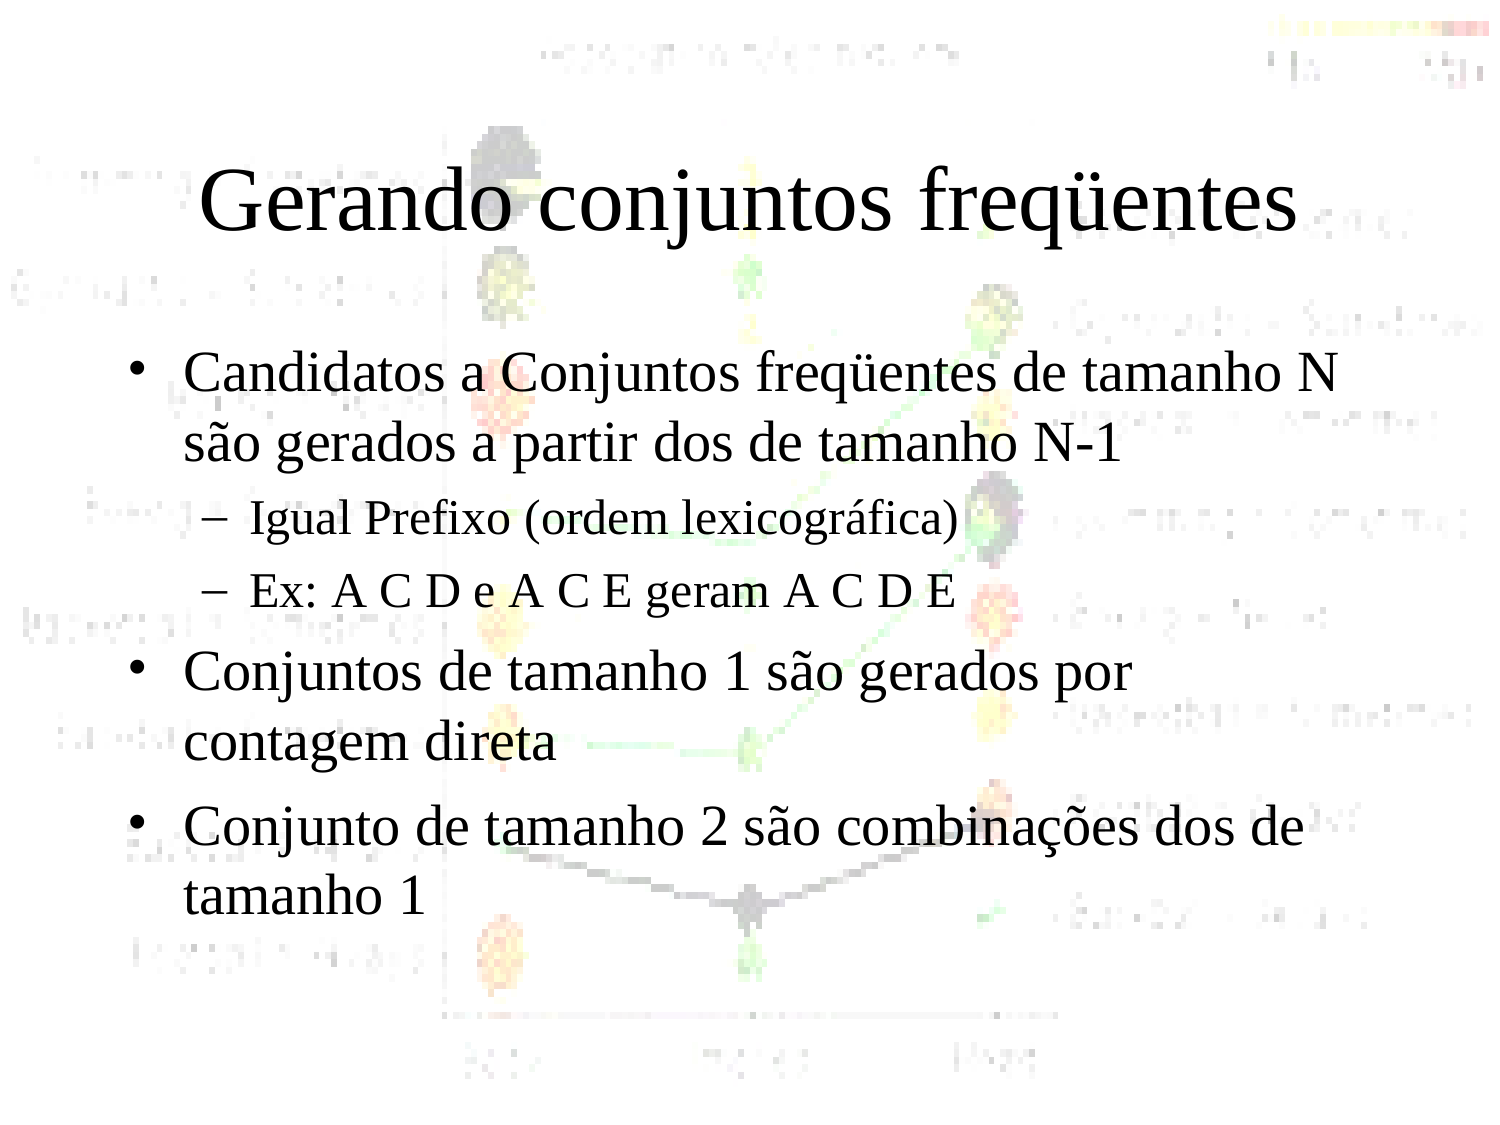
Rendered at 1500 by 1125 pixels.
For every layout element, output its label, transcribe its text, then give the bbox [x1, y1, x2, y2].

list Candidatos a Conjuntos freqüentes de tamanho N são gerados a partir dos de tamanho N-1 Igual Prefixo (ordem lexicográfica) Ex: A C D e A C E geram A C D E Conjuntos de tamanho 1 são gerados por contagem direta Conjunto de tamanho 2 são combinações dos de tamanho 1 [112, 324, 1388, 1001]
title Gerando conjuntos freqüentes [112, 99, 1388, 288]
